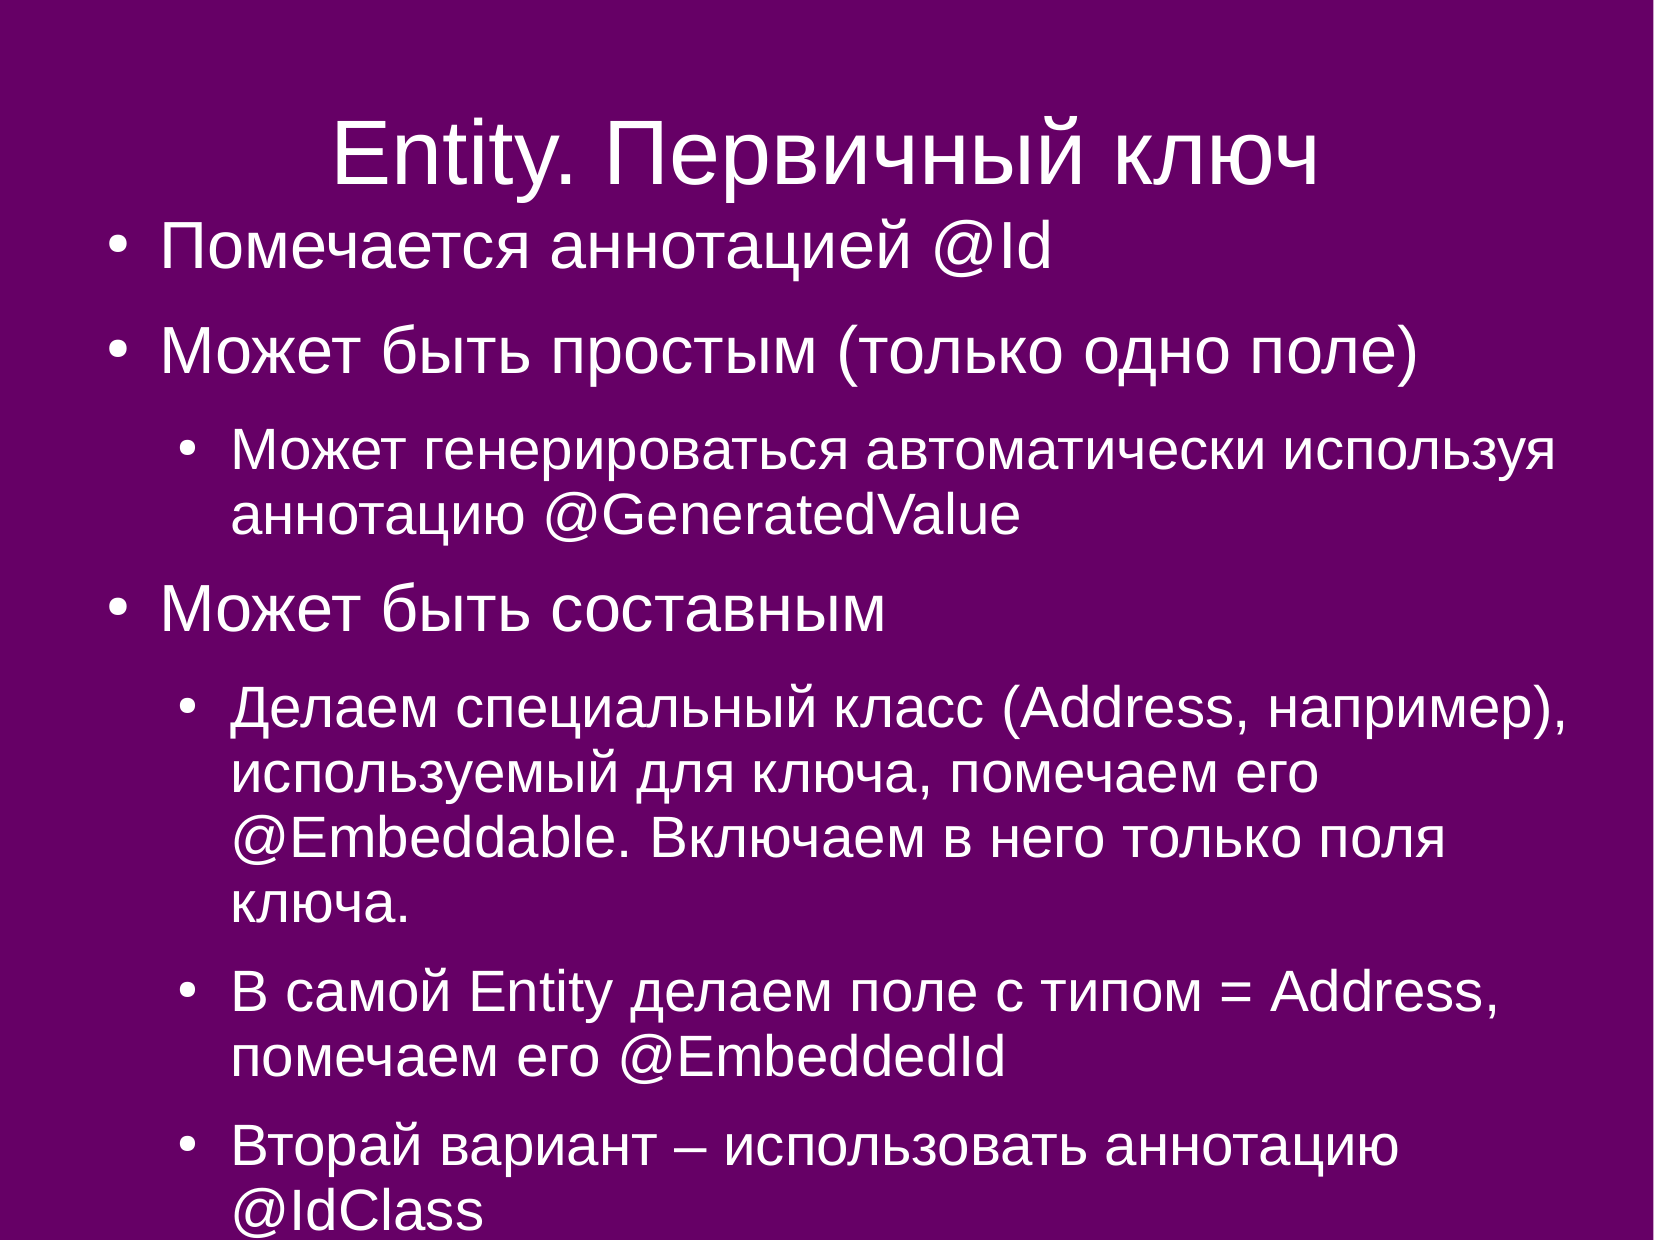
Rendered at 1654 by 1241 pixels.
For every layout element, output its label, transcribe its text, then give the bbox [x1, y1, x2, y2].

title Entity. Первичный ключ [82, 49, 1571, 257]
list Помечается аннотацией @Id Может быть простым (только одно поле) Может генерироваться автоматически используя аннотацию @GeneratedValue Может быть составным Делаем специальный класс (Address, например), используемый для ключа, помечаем его @Embeddable. Включаем в него только поля ключа. В самой Entity делаем поле с типом = Address, помечаем его @EmbeddedId Вторай вариант – использовать аннотацию @IdClass [88, 208, 1577, 1241]
